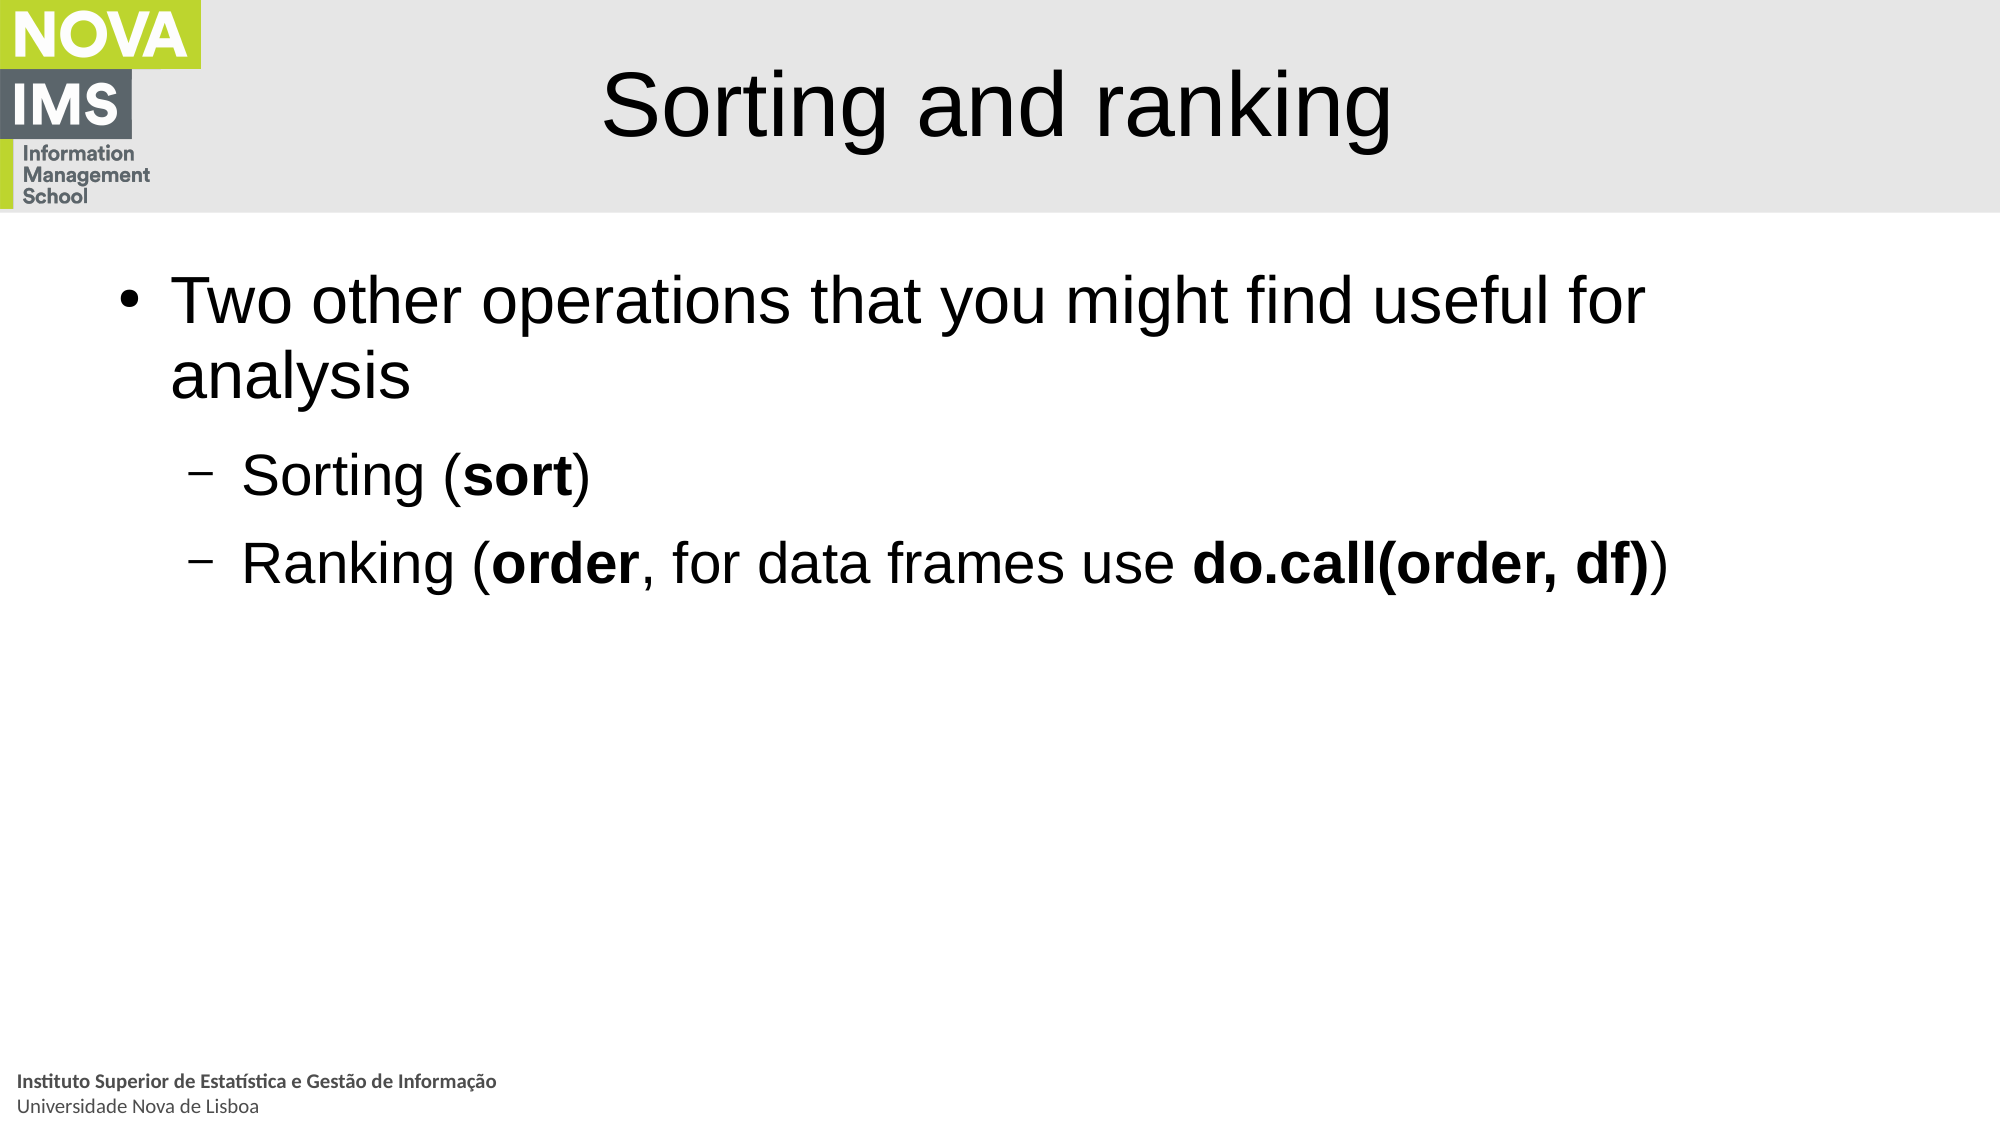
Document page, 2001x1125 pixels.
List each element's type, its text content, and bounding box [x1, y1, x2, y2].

picture [0, 0, 201, 209]
list Two other operations that you might find useful for analysis Sorting (sort) Ranking (order, for data frames use do.call(order, df)) [99, 263, 1900, 916]
title Sorting and ranking [94, 19, 1902, 189]
